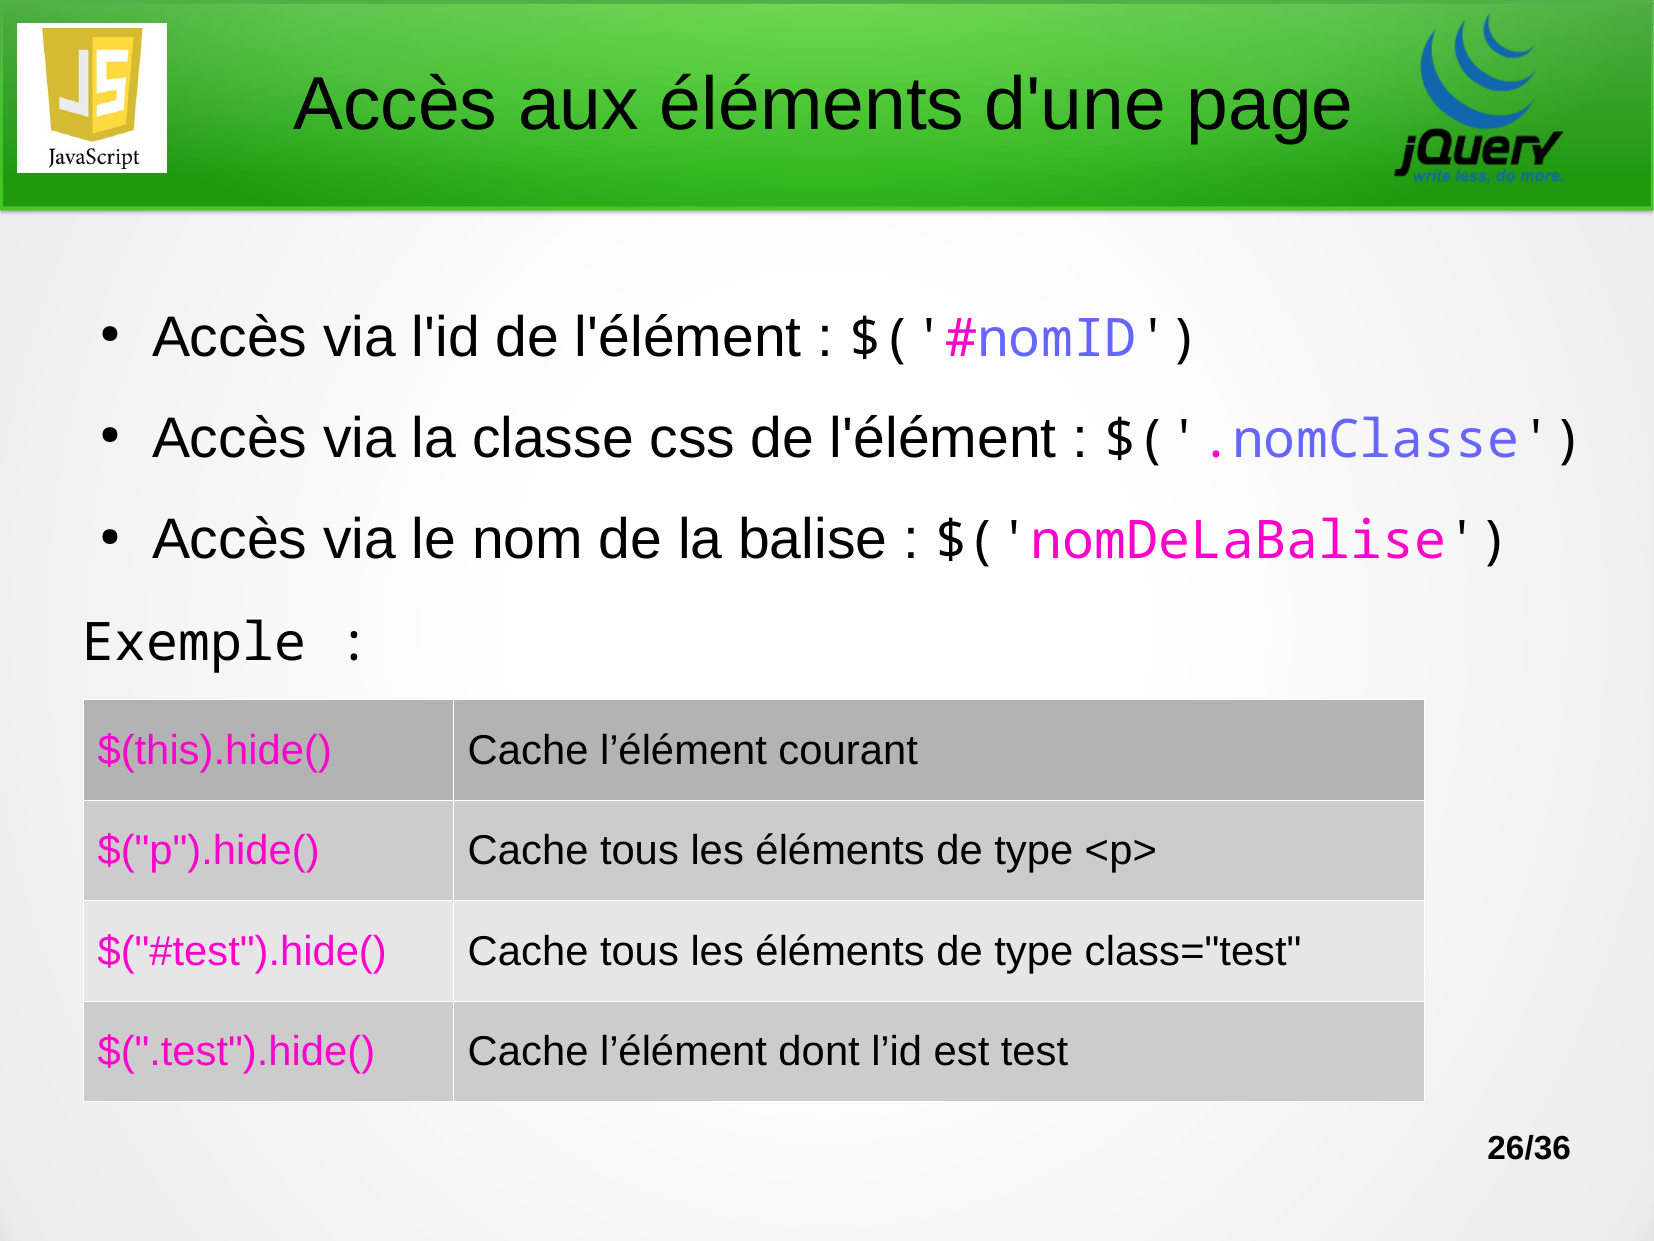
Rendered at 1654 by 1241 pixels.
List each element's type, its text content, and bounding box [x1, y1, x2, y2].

text_box [118, 835, 1442, 1241]
list Accès via l'id de l'élément : $('#nomID') Accès via la classe css de l'élément : $('.nomClasse') Accès via le nom de la balise : $('nomDeLaBalise') Exemple : [82, 299, 1654, 680]
table_cell Cache tous les éléments de type <p> [454, 801, 1424, 900]
table_cell $("p").hide() [84, 801, 453, 900]
title Accès aux éléments d'une page [206, 29, 1371, 178]
picture [1393, 11, 1565, 184]
table_cell Cache l’élément dont l’id est test [454, 1002, 1424, 1101]
table_cell Cache tous les éléments de type class="test" [454, 901, 1424, 1001]
table_cell $(".test").hide() [84, 1002, 453, 1101]
table_header $(this).hide() [84, 700, 453, 800]
picture [17, 23, 167, 173]
table_header Cache l’élément courant [454, 700, 1424, 800]
table_cell $("#test").hide() [84, 901, 453, 1001]
